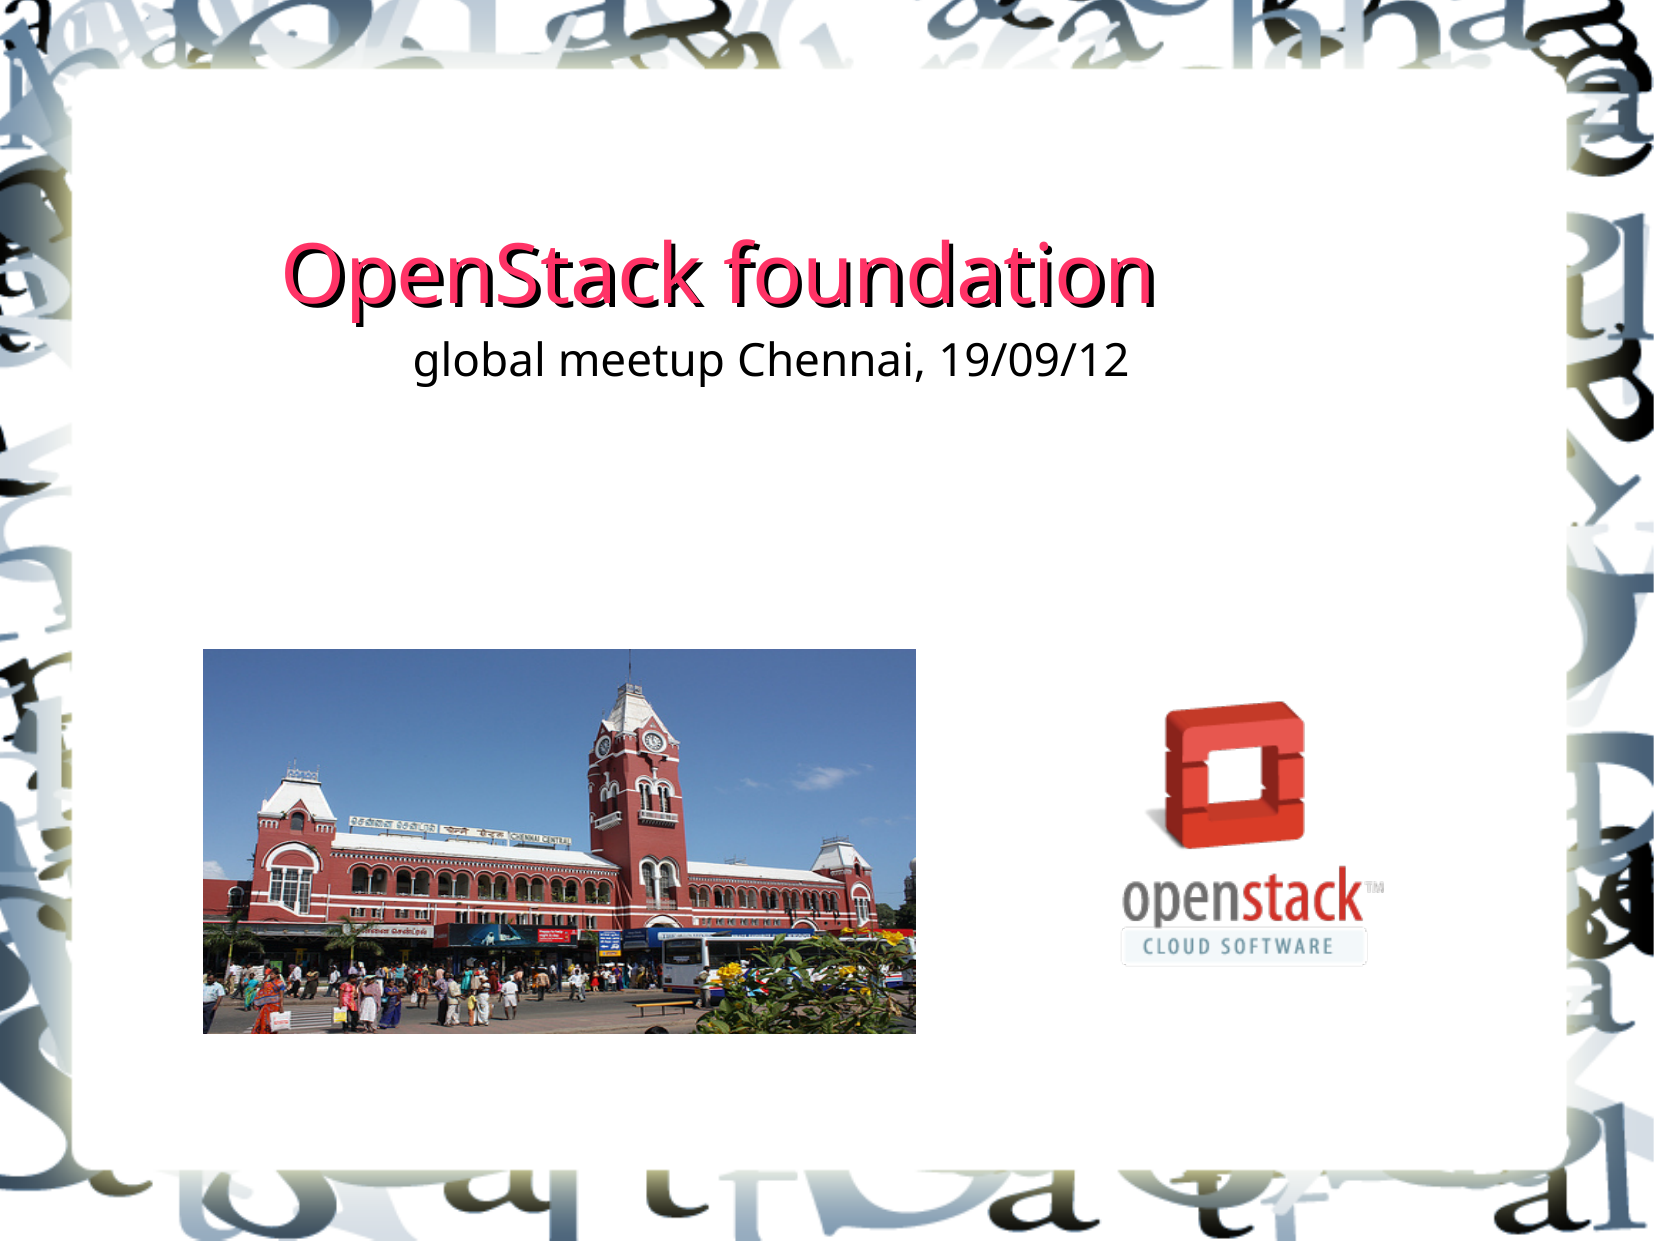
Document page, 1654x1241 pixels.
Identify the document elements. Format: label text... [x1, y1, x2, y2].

text_box OpenStack foundation global meetup Chennai, 19/09/12 [265, 206, 1329, 414]
picture [0, 0, 1654, 1241]
